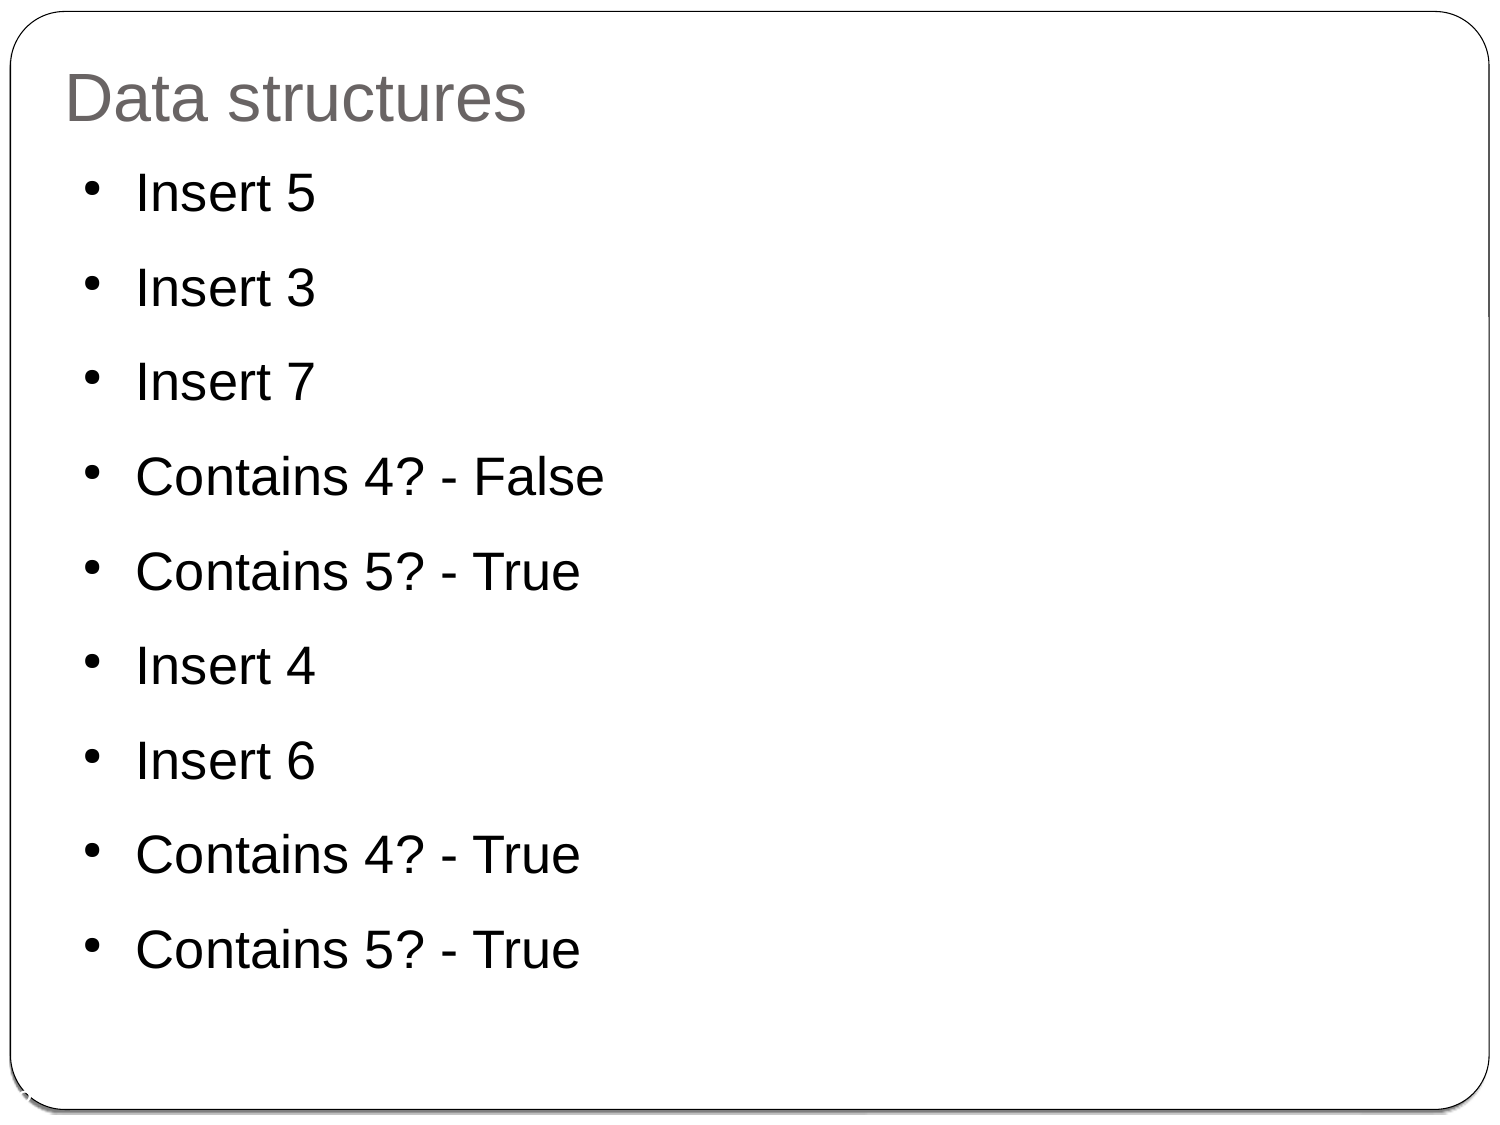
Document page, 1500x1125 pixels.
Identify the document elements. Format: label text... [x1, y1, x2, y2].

list Insert 5 Insert 3 Insert 7 Contains 4? - False Contains 5? - True Insert 4 Insert 6 Contains 4? - True Contains 5? - True [50, 149, 1450, 1088]
slide_number <number> [0, 1074, 50, 1125]
title Data structures [50, 45, 1450, 149]
